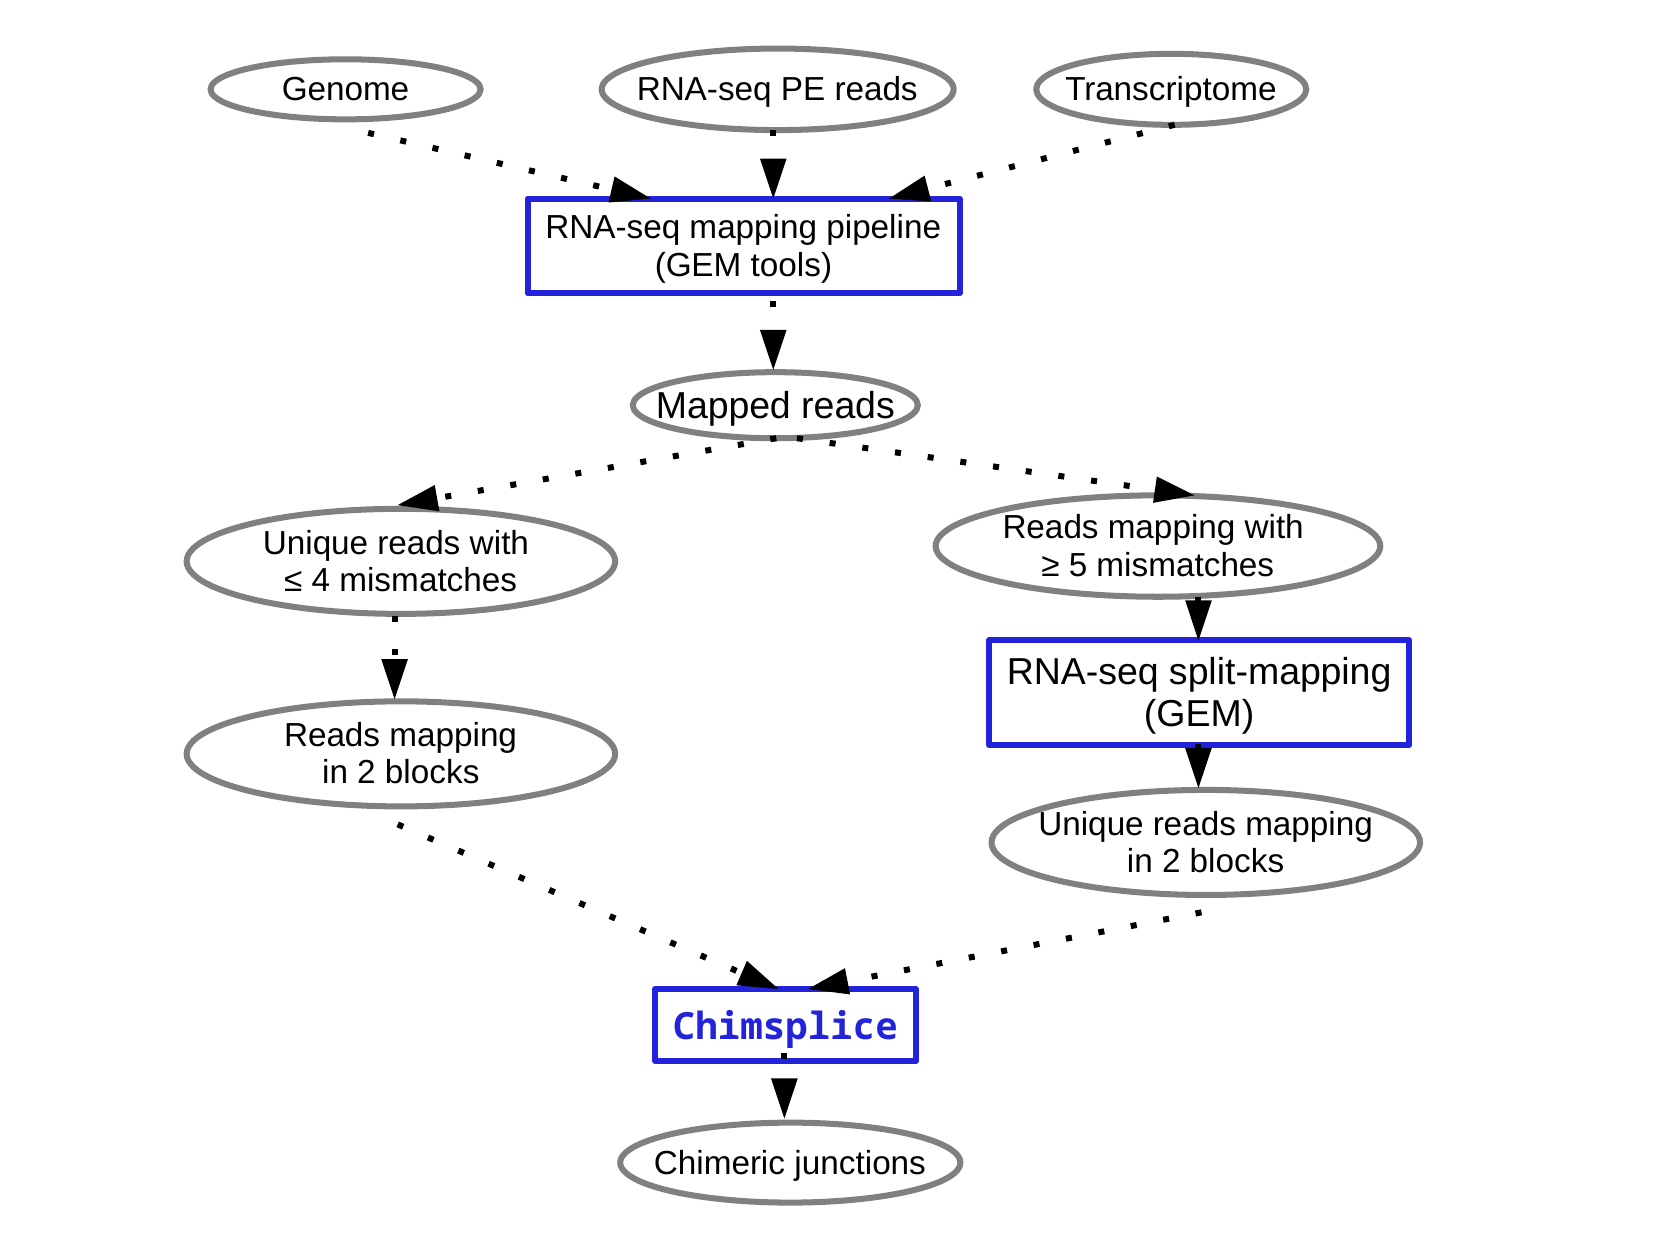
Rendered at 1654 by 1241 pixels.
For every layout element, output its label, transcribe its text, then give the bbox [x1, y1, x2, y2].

text_box Genome [210, 59, 481, 120]
text_box Unique reads mapping in 2 blocks [991, 789, 1421, 895]
text_box RNA-seq PE reads [601, 48, 954, 131]
text_box RNA-seq split-mapping (GEM) [989, 640, 1410, 746]
text_box Mapped reads [632, 372, 918, 439]
text_box RNA-seq mapping pipeline (GEM tools) [527, 198, 960, 294]
text_box Reads mapping in 2 blocks [186, 701, 616, 807]
text_box Chimeric junctions [620, 1122, 961, 1203]
text_box Unique reads with ≤ 4 mismatches [186, 508, 616, 614]
text_box Transcriptome [1036, 53, 1307, 125]
text_box Chimsplice [655, 988, 916, 1054]
text_box Reads mapping with ≥ 5 mismatches [935, 495, 1381, 597]
